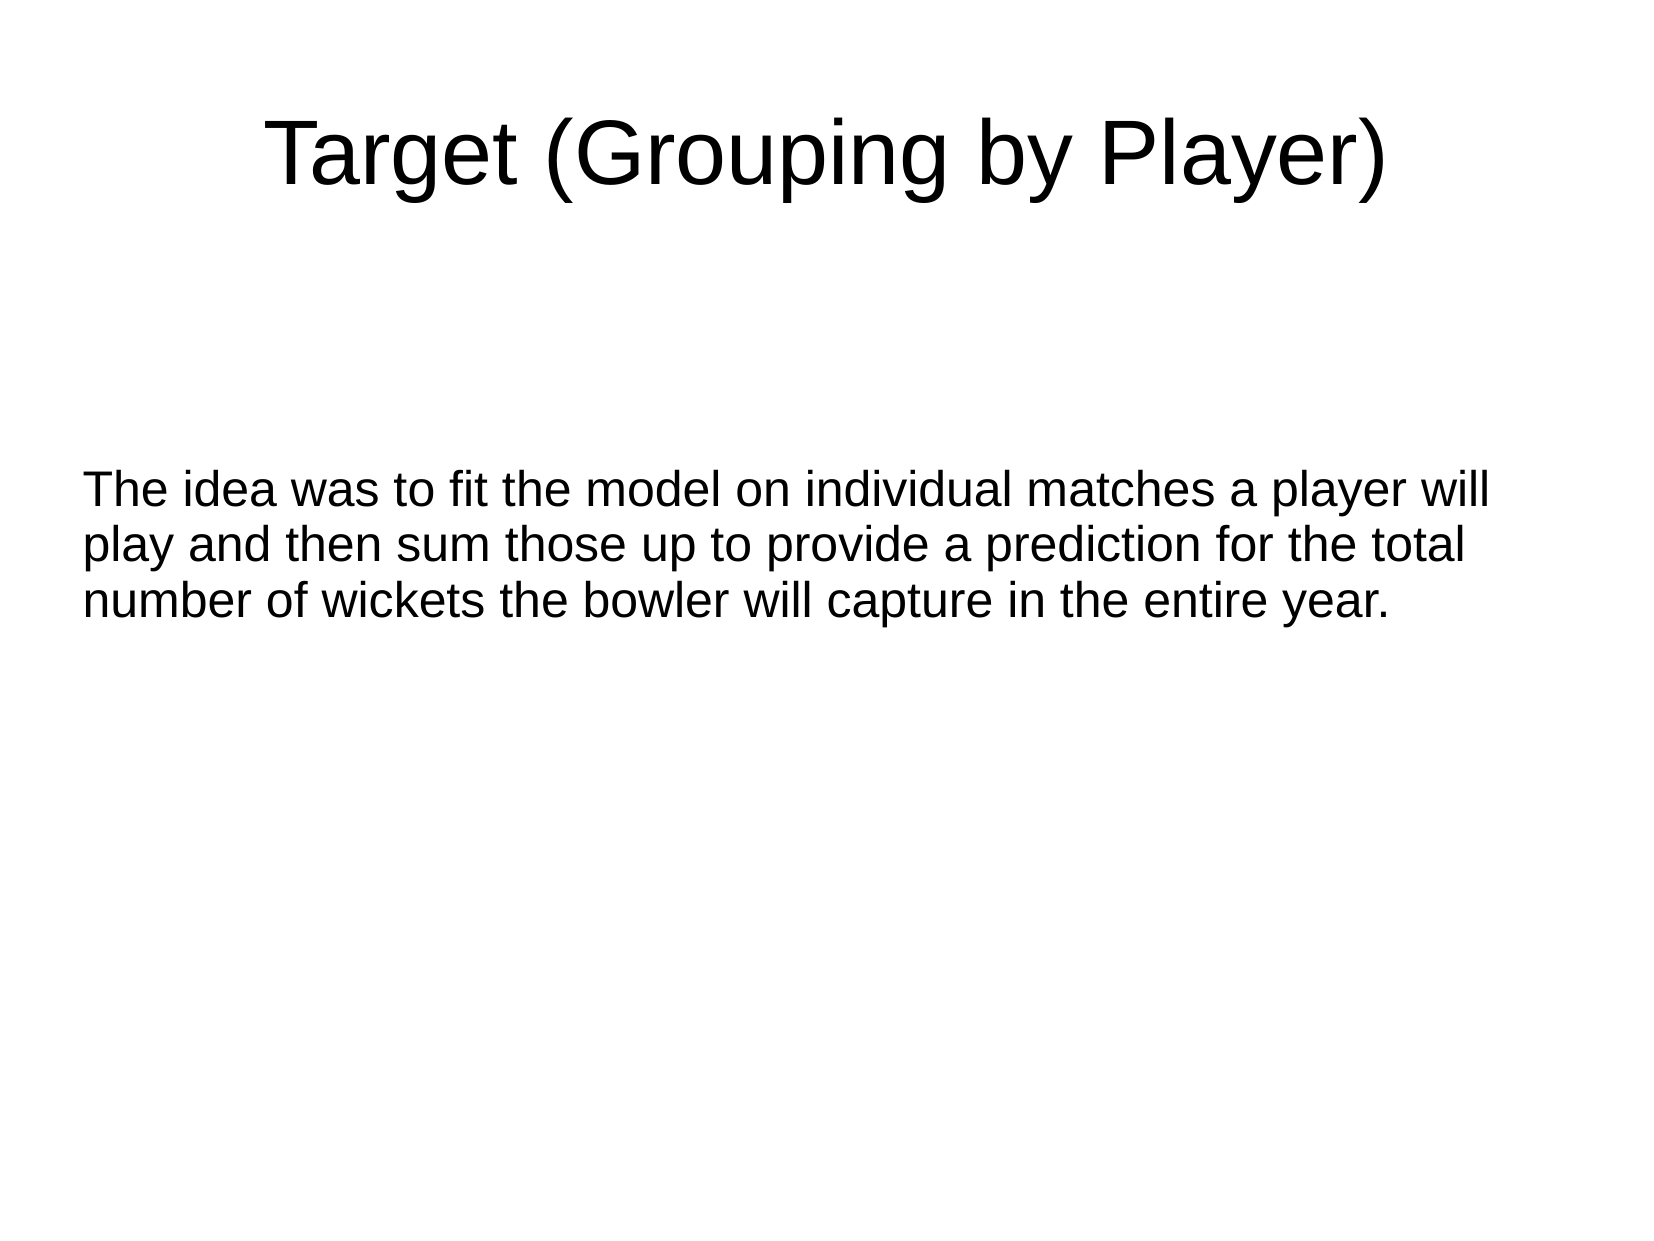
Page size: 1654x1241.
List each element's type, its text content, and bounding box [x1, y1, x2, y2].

title Target (Grouping by Player) [82, 49, 1571, 257]
list The idea was to fit the model on individual matches a player will play and then sum those up to provide a prediction for the total number of wickets the bowler will capture in the entire year. [82, 290, 1571, 1111]
